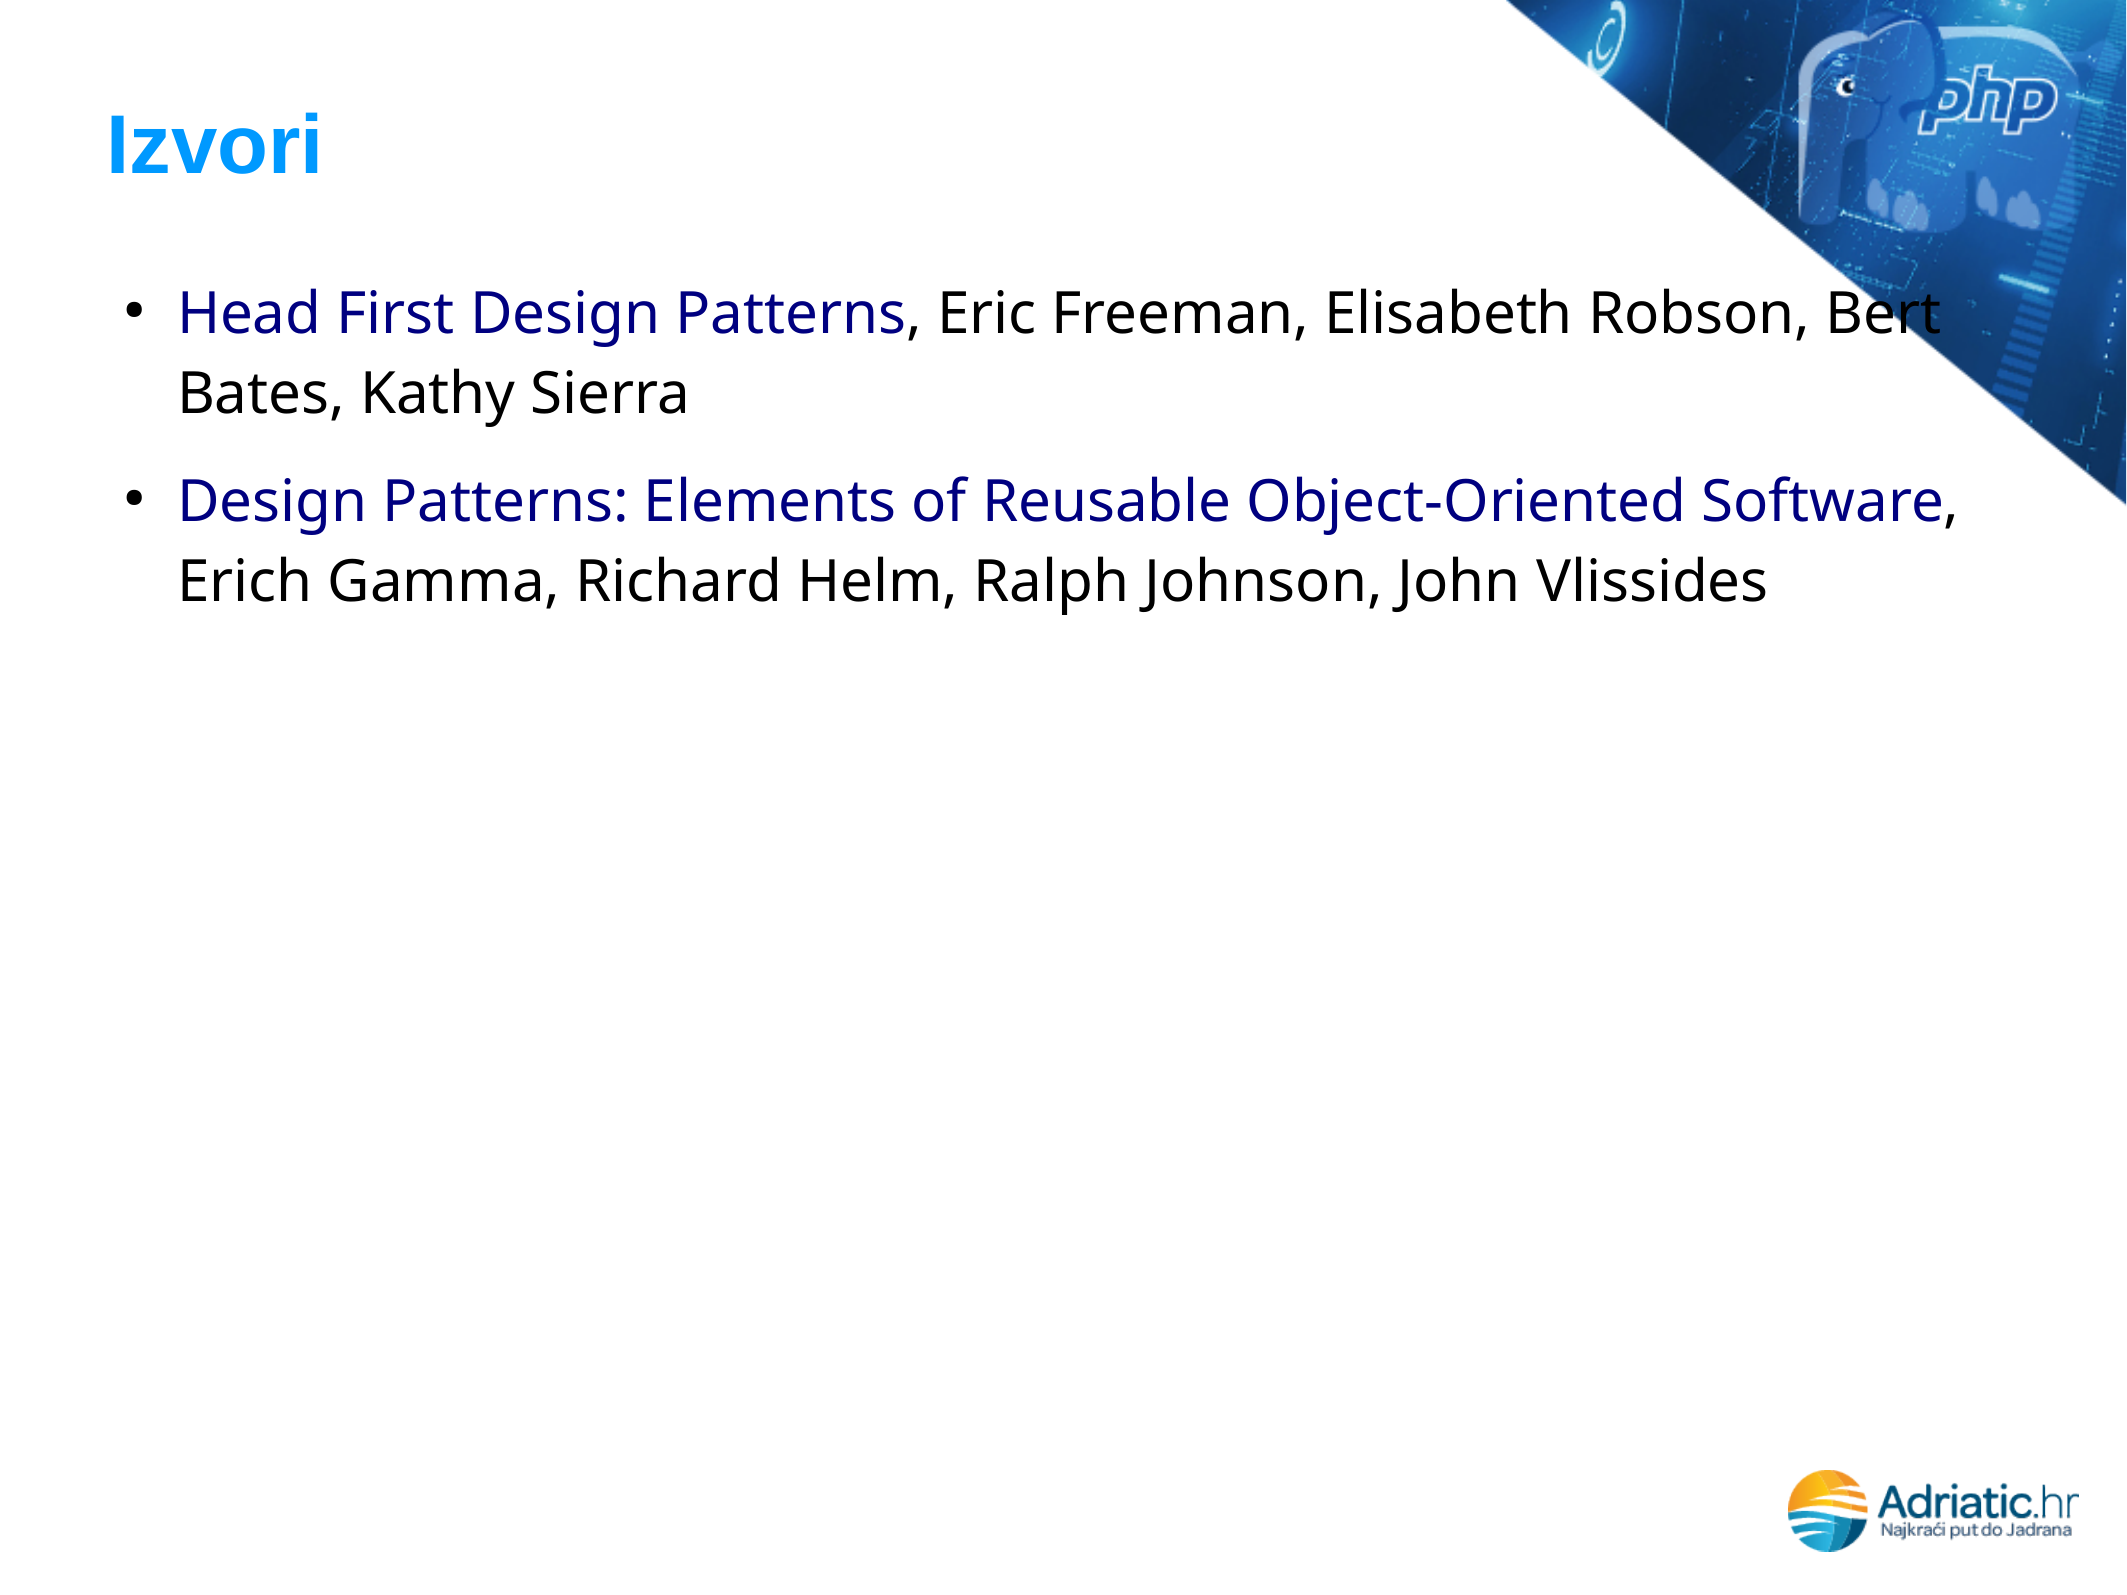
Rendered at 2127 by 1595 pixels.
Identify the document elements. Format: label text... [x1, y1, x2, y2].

title Izvori [106, 70, 1630, 219]
list Head First Design Patterns, Eric Freeman, Elisabeth Robson, Bert Bates, Kathy Sierra Design Patterns: Elements of Reusable Object-Oriented Software, Erich Gamma, Richard Helm, Ralph Johnson, John Vlissides [106, 271, 1973, 1453]
picture [1505, 0, 2127, 625]
picture [1788, 1470, 2079, 1552]
